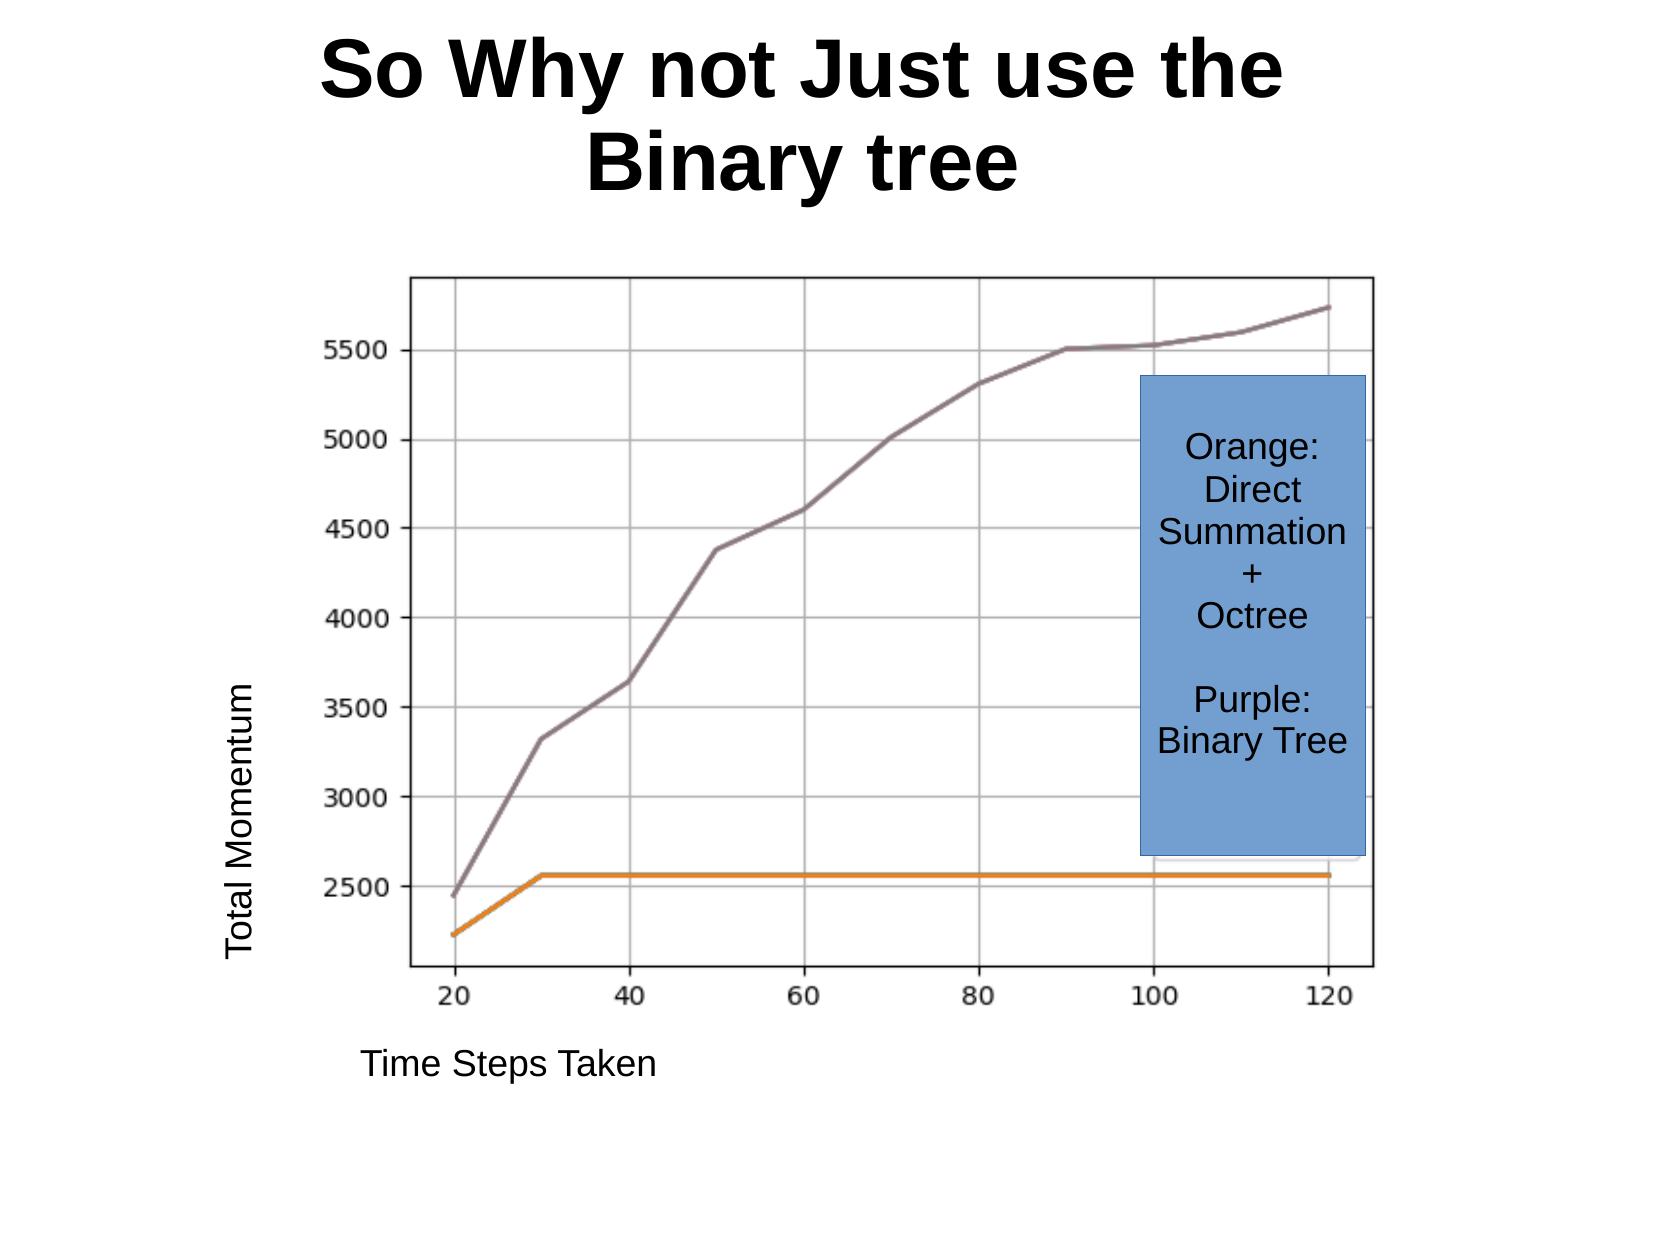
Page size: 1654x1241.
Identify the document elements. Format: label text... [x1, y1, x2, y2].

text_box So Why not Just use the Binary tree [255, 15, 1351, 216]
text_box Total Momentum [210, 210, 267, 976]
text_box Orange: Direct Summation + Octree Purple: Binary Tree [1140, 375, 1366, 856]
text_box Time Steps Taken [345, 1035, 1111, 1092]
picture [255, 169, 1497, 1066]
